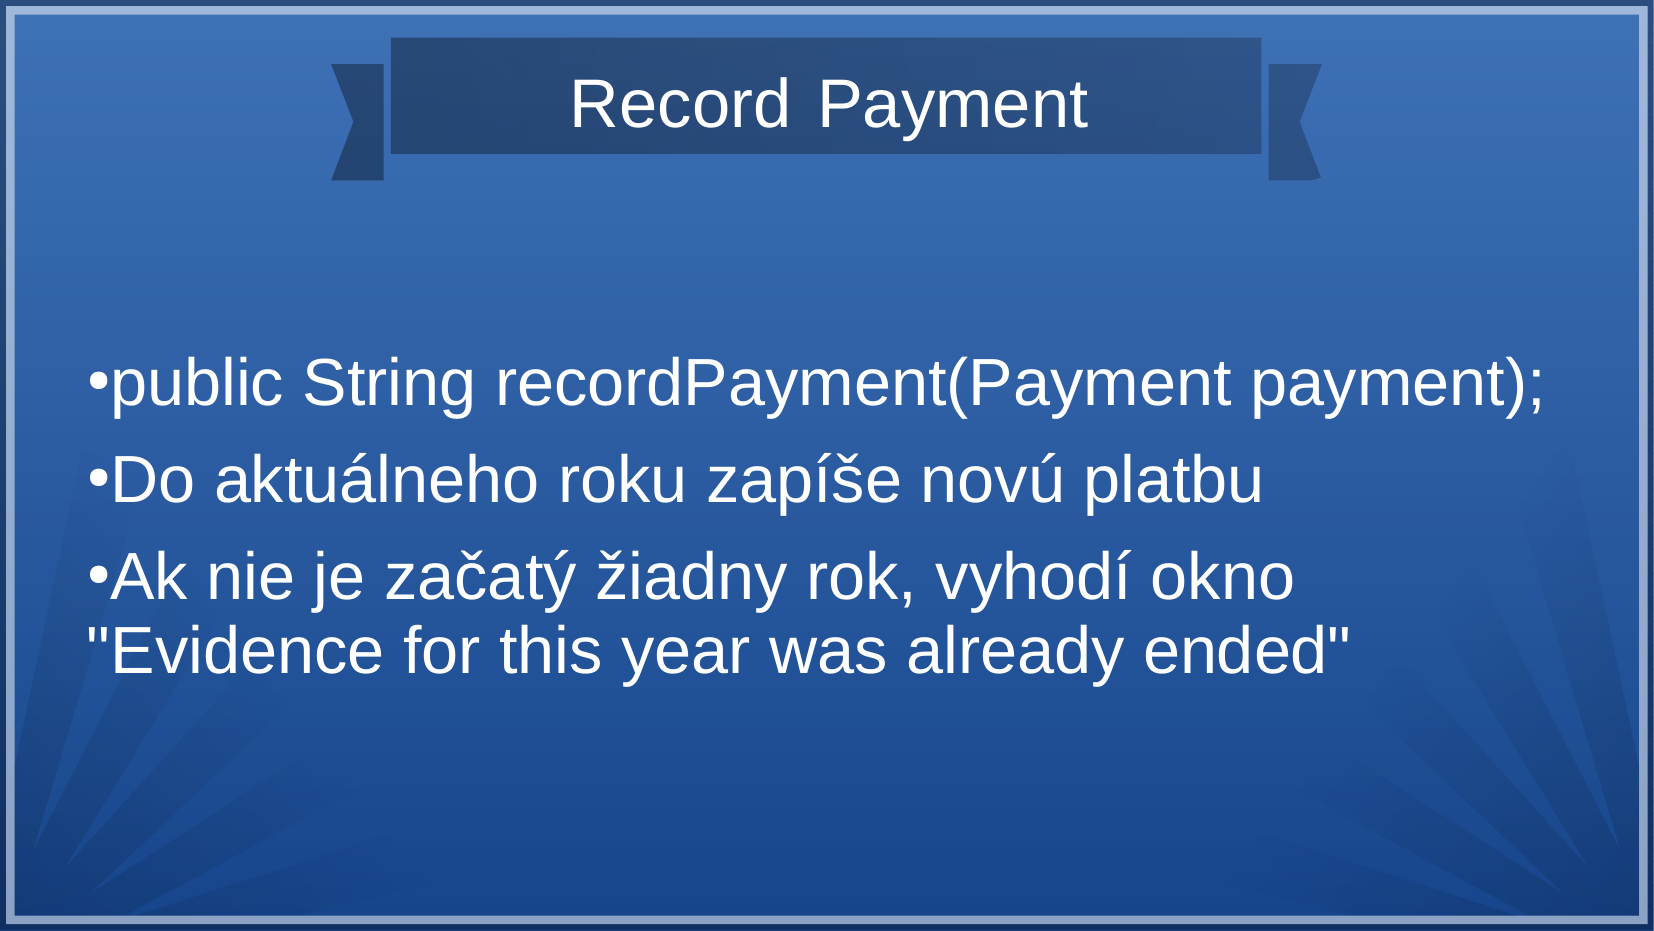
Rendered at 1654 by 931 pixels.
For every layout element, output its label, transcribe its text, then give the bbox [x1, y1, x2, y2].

title Record Payment [85, 18, 1574, 174]
list public String recordPayment(Payment payment); Do aktuálneho roku zapíše novú platbu Ak nie je začatý žiadny rok, vyhodí okno "Evidence for this year was already ended" [86, 345, 1576, 841]
